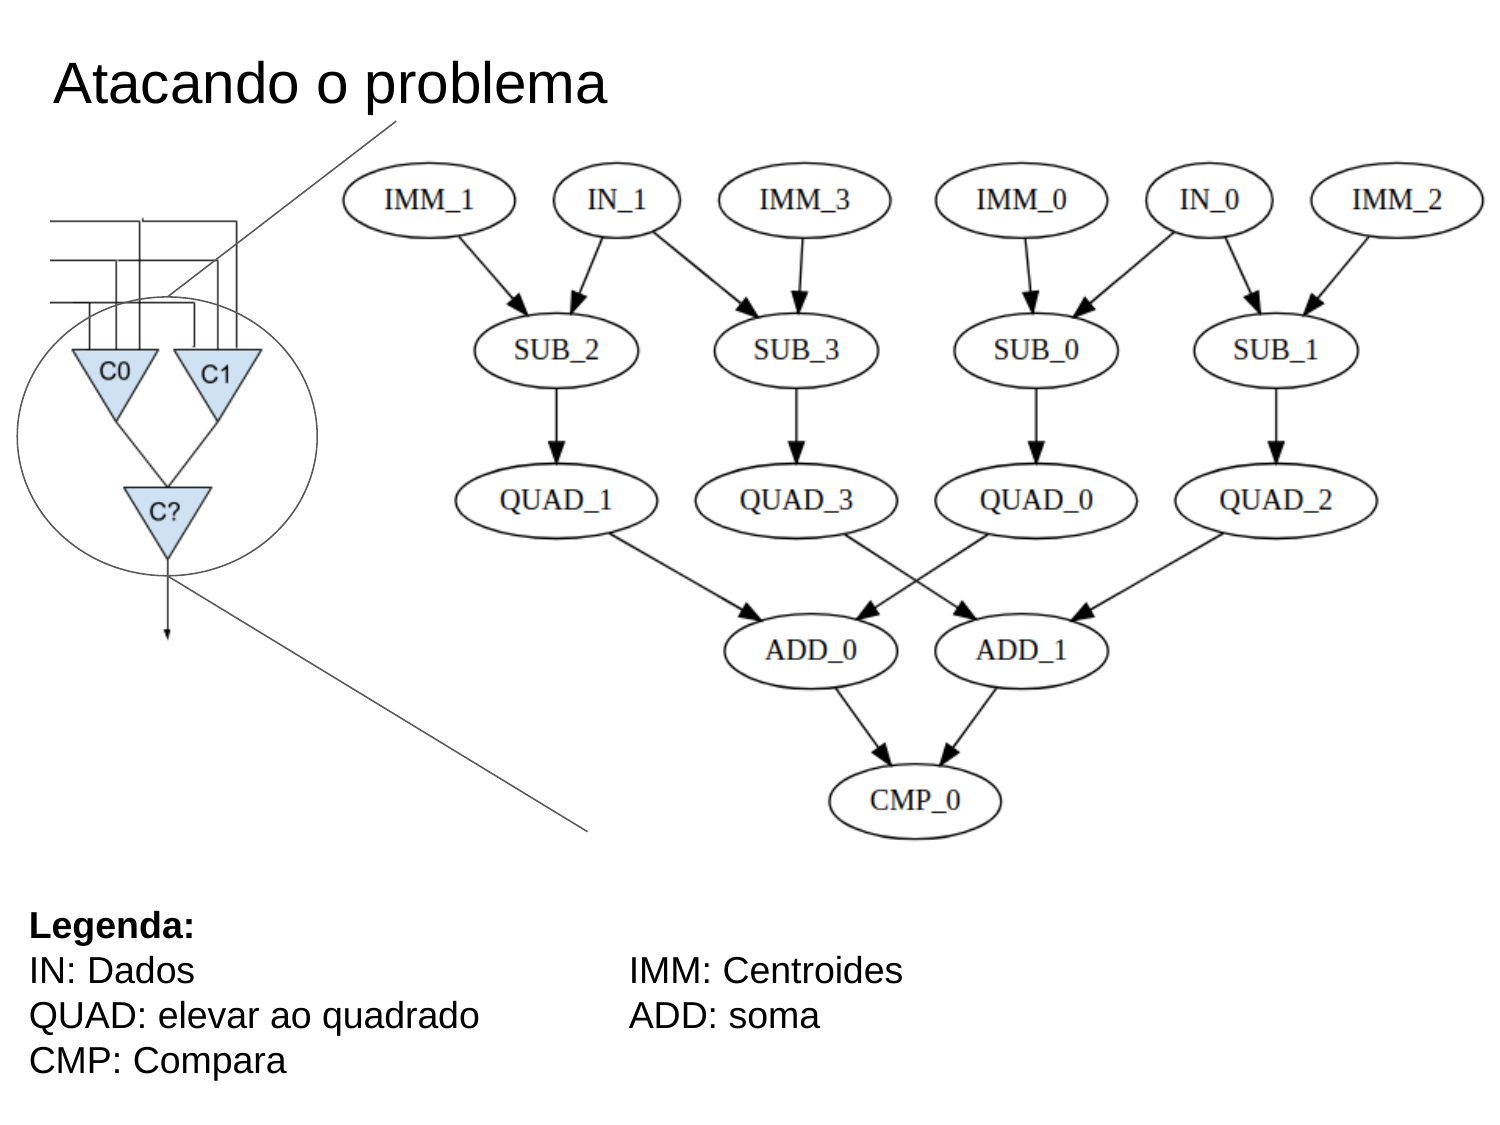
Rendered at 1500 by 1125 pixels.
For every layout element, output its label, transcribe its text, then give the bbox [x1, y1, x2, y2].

picture [50, 180, 269, 347]
picture [173, 541, 269, 636]
picture [50, 526, 269, 667]
title Atacando o problema [38, 30, 1471, 156]
picture [331, 147, 359, 169]
picture [331, 147, 1496, 854]
picture [50, 298, 269, 575]
text_box Legenda: IN: Dados IMM: Centroides QUAD: elevar ao quadrado ADD: soma CMP: Compara [13, 886, 1481, 1125]
picture [172, 221, 269, 332]
